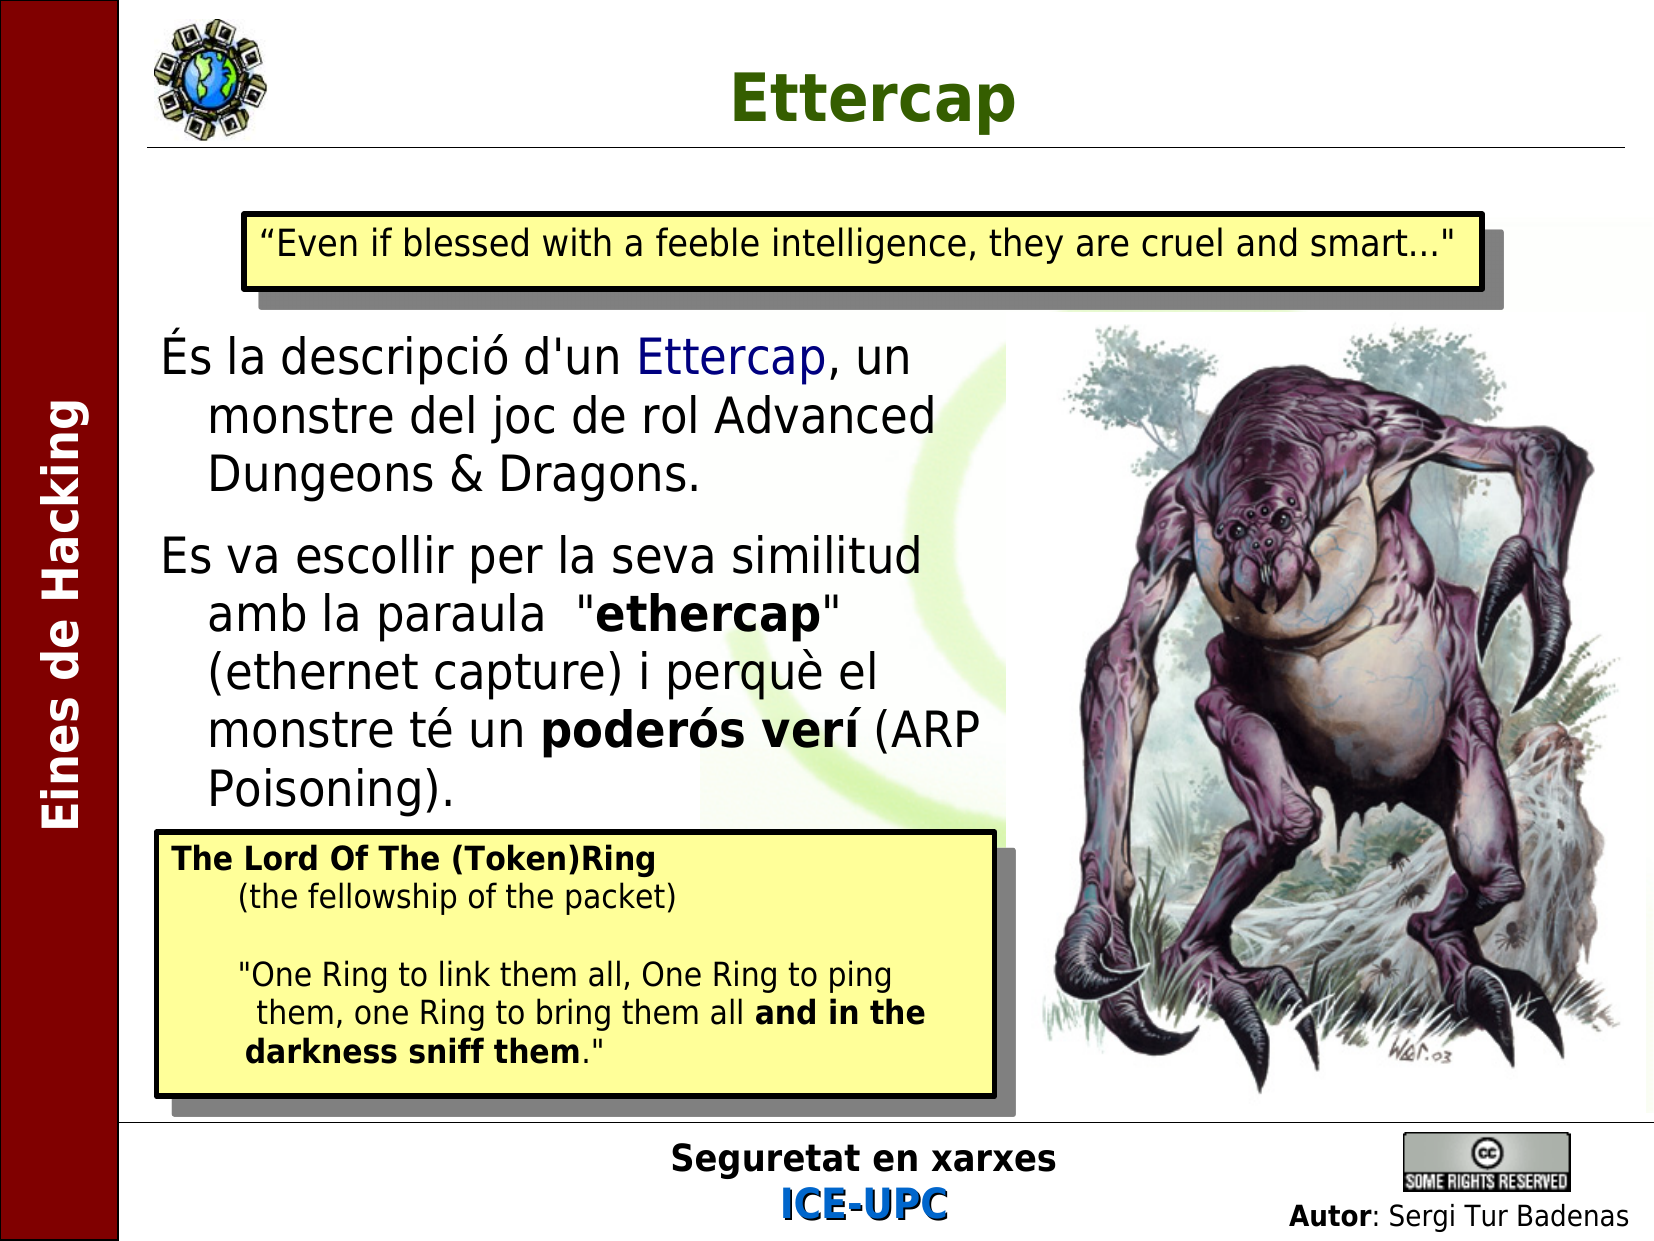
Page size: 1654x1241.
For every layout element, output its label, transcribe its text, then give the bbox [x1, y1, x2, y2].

text_box The Lord Of The (Token)Ring (the fellowship of the packet) "One Ring to link them all, One Ring to ping them, one Ring to bring them all and in the darkness sniff them." [156, 832, 995, 1097]
list És la descripció d'un Ettercap, un monstre del joc de rol Advanced Dungeons & Dragons. Es va escollir per la seva similitud amb la paraula "ethercap" (ethernet capture) i perquè el monstre té un poderós verí (ARP Poisoning). [66, 231, 988, 818]
title Ettercap [129, 56, 1619, 141]
picture [700, 217, 1654, 1115]
text_box “Even if blessed with a feeble intelligence, they are cruel and smart..." [243, 214, 1483, 289]
picture [1403, 1132, 1571, 1192]
picture [154, 19, 268, 56]
